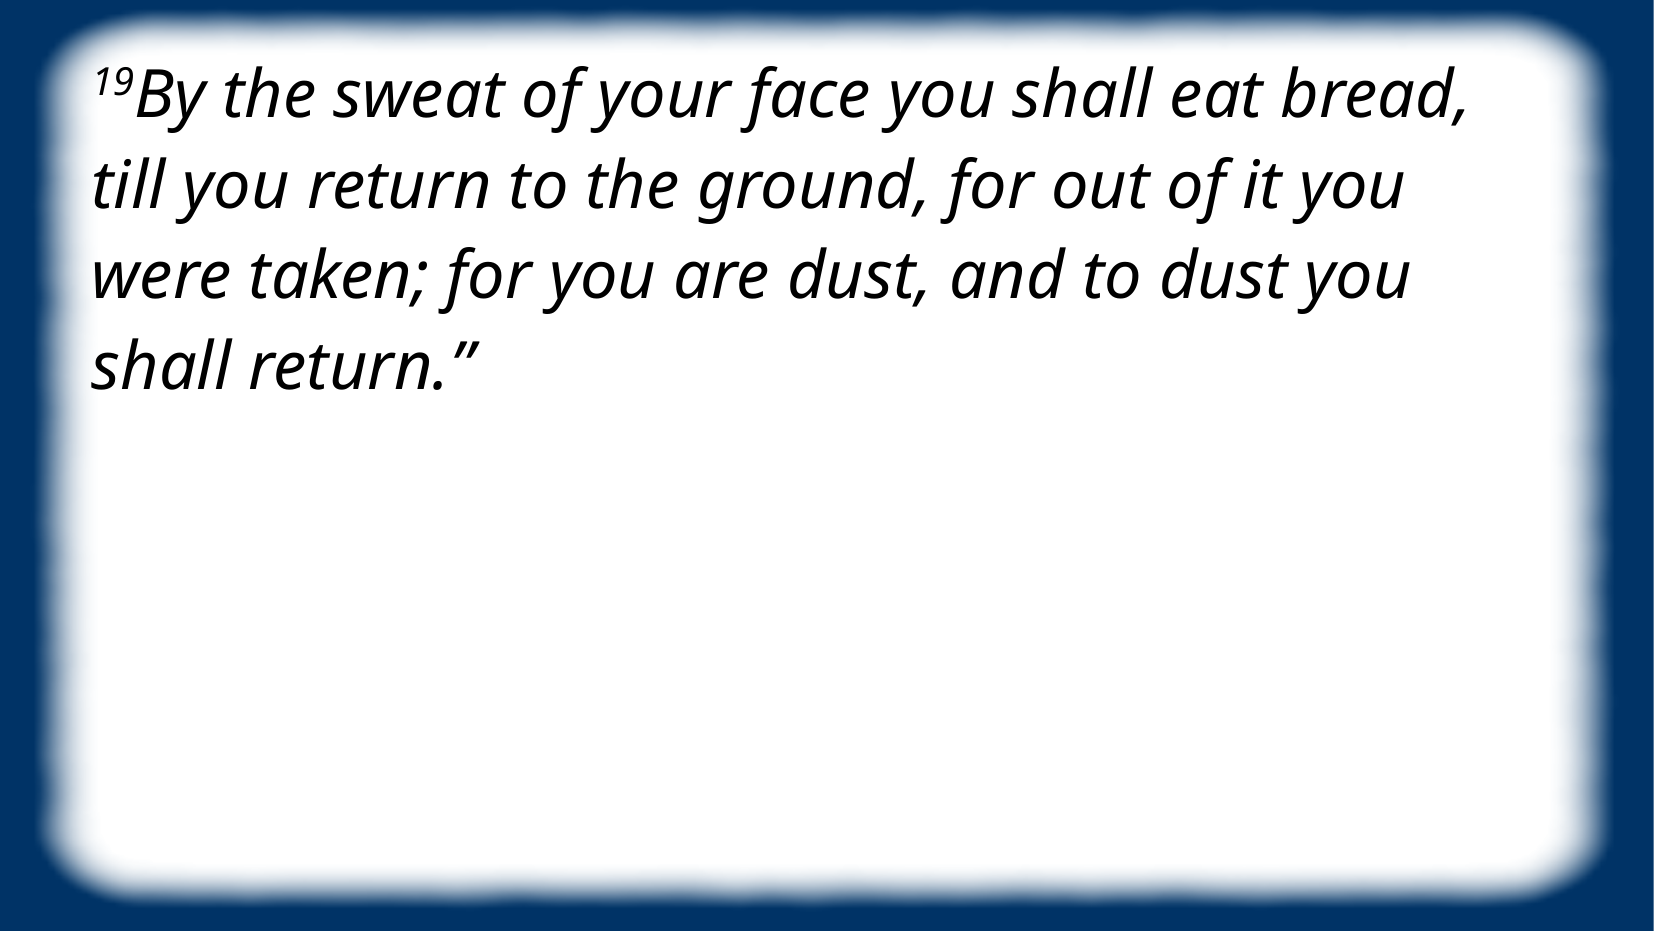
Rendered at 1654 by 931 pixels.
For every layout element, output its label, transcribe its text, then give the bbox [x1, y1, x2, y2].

picture [0, 0, 1654, 931]
text_box 19By the sweat of your face you shall eat bread, till you return to the ground, for out of it you were taken; for you are dust, and to dust you shall return.” [76, 38, 1546, 931]
